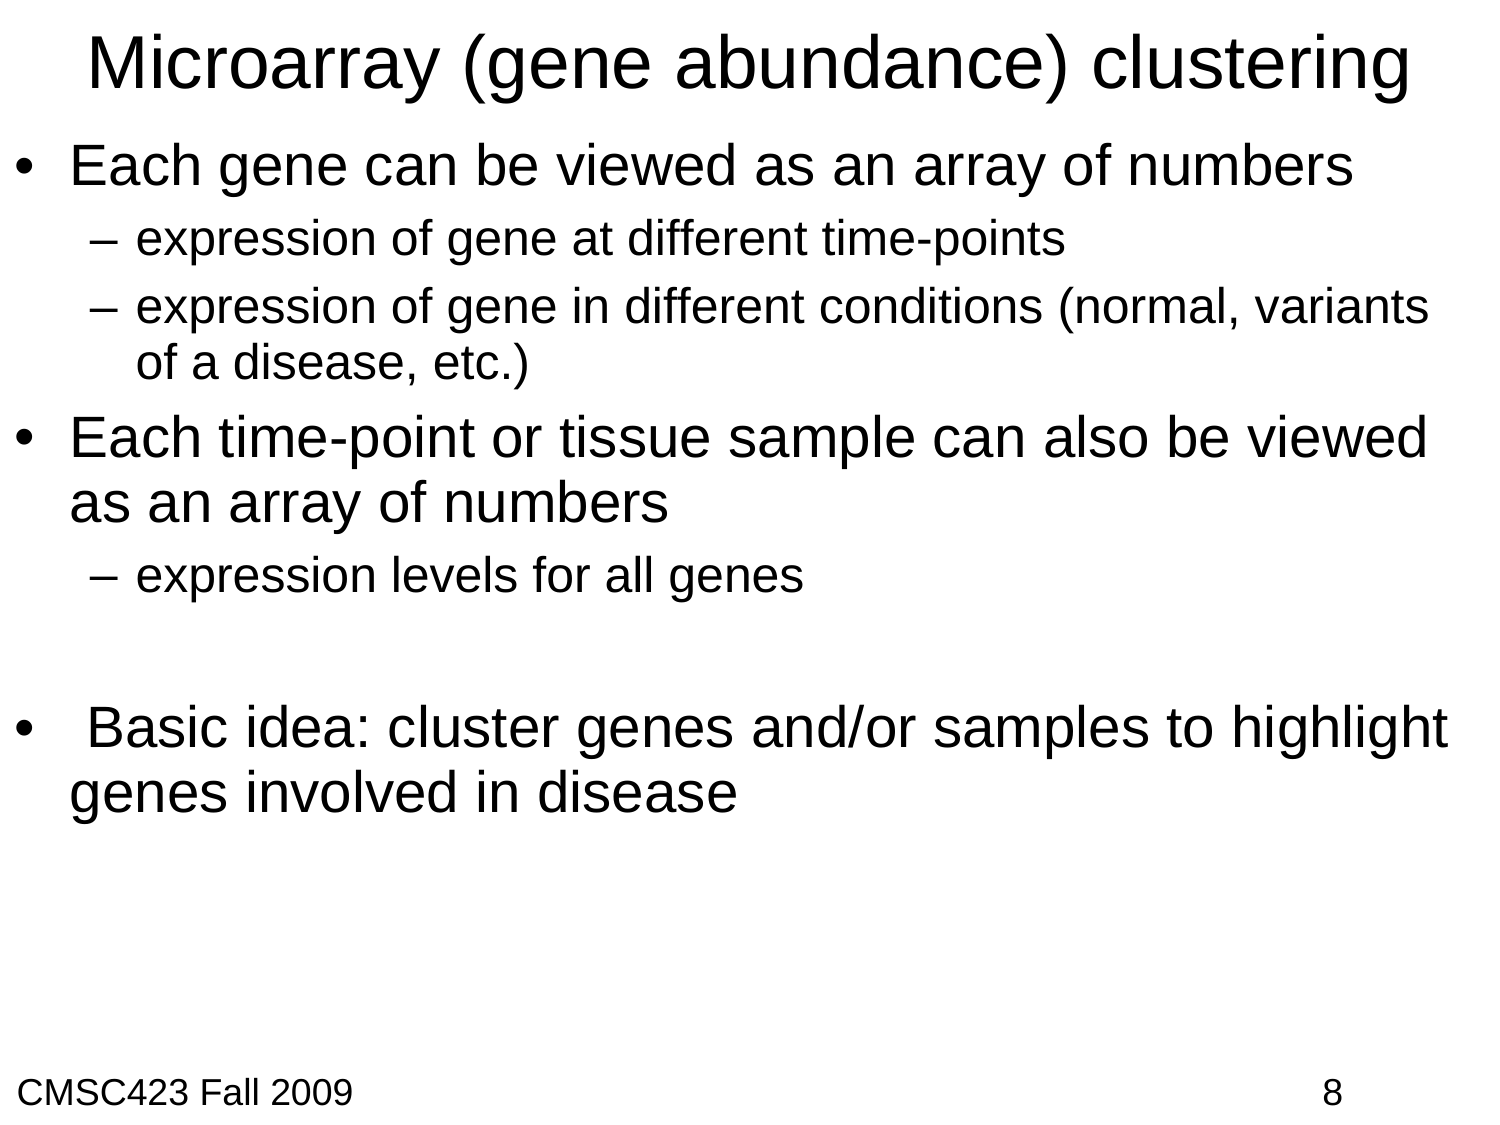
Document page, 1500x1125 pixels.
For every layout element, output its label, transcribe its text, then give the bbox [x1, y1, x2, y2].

list Each gene can be viewed as an array of numbers expression of gene at different time-points expression of gene in different conditions (normal, variants of a disease, etc.) Each time-point or tissue sample can also be viewed as an array of numbers expression levels for all genes Basic idea: cluster genes and/or samples to highlight genes involved in disease [0, 124, 1500, 1125]
title Microarray (gene abundance) clustering [0, 12, 1500, 113]
